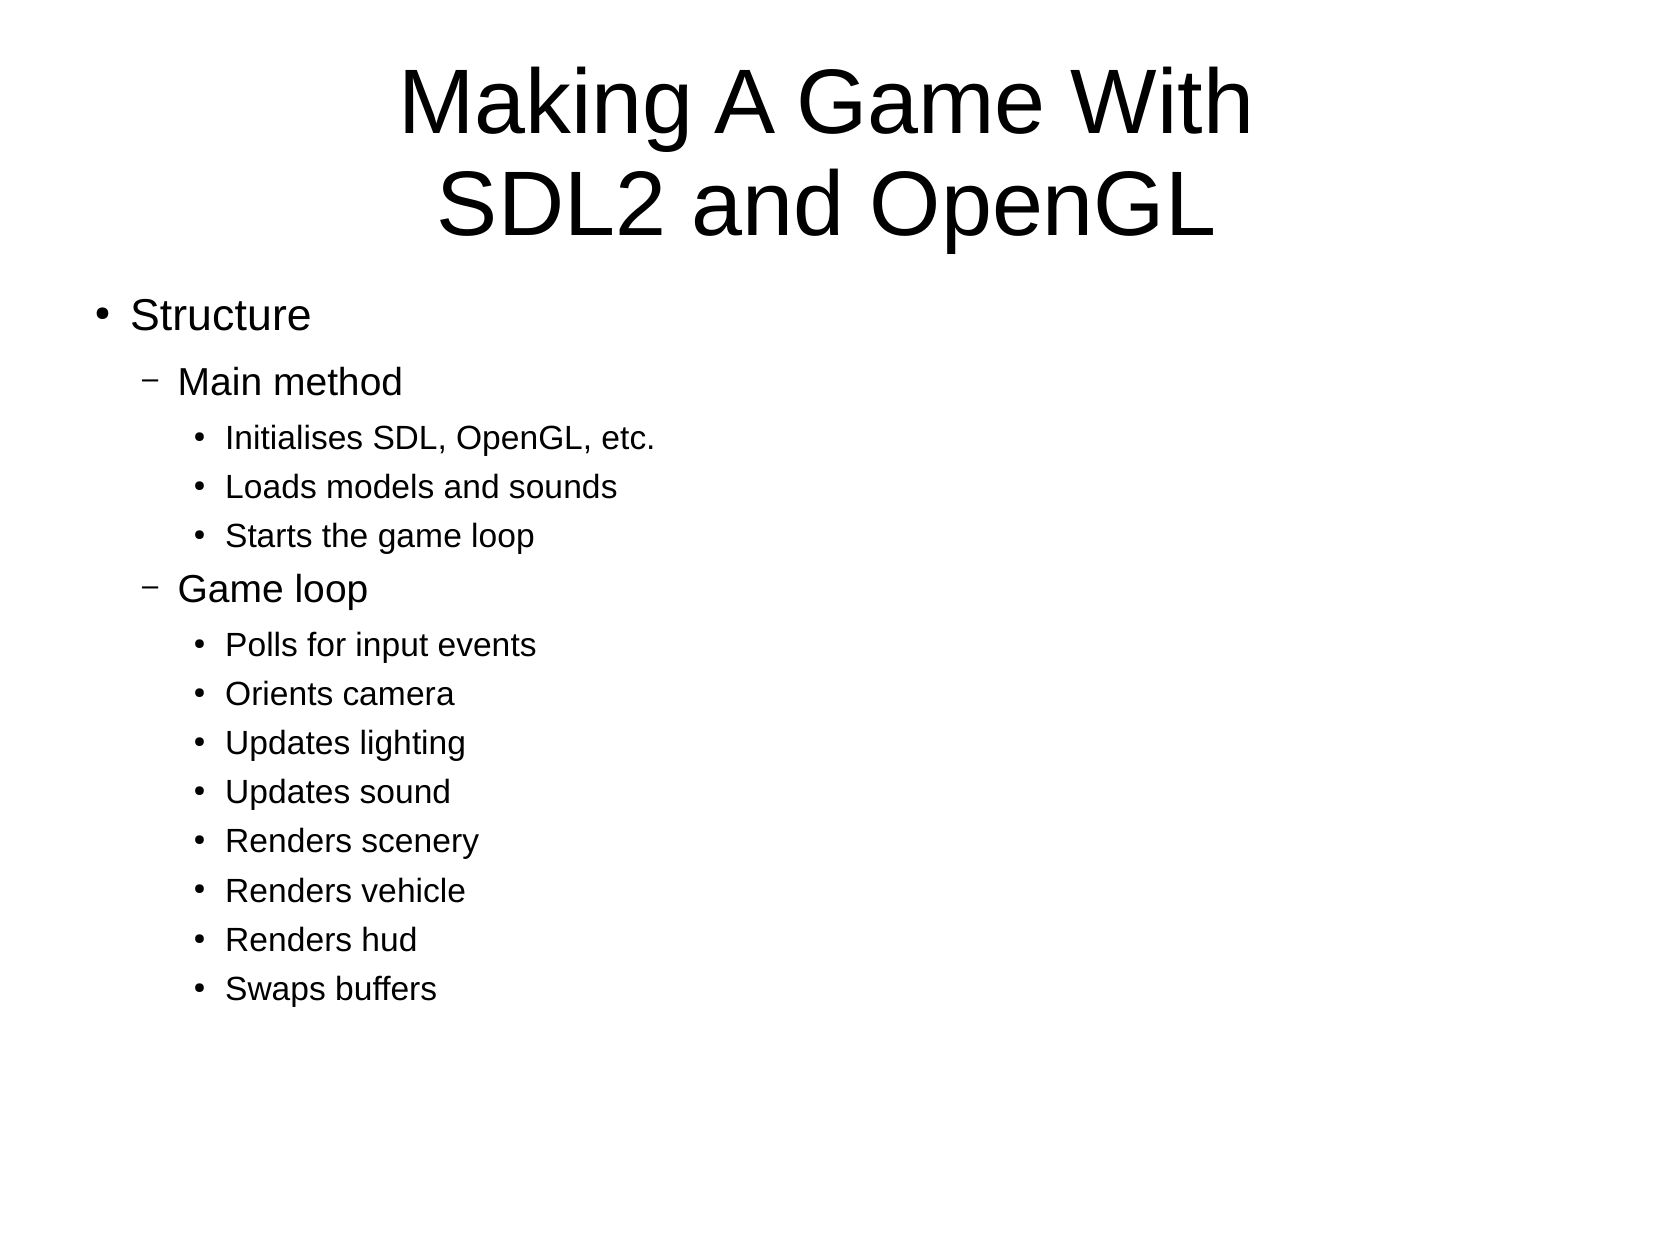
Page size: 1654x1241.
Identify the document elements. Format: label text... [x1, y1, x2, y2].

list Structure Main method Initialises SDL, OpenGL, etc. Loads models and sounds Starts the game loop Game loop Polls for input events Orients camera Updates lighting Updates sound Renders scenery Renders vehicle Renders hud Swaps buffers [82, 290, 1571, 1010]
title Making A Game With SDL2 and OpenGL [82, 49, 1571, 257]
